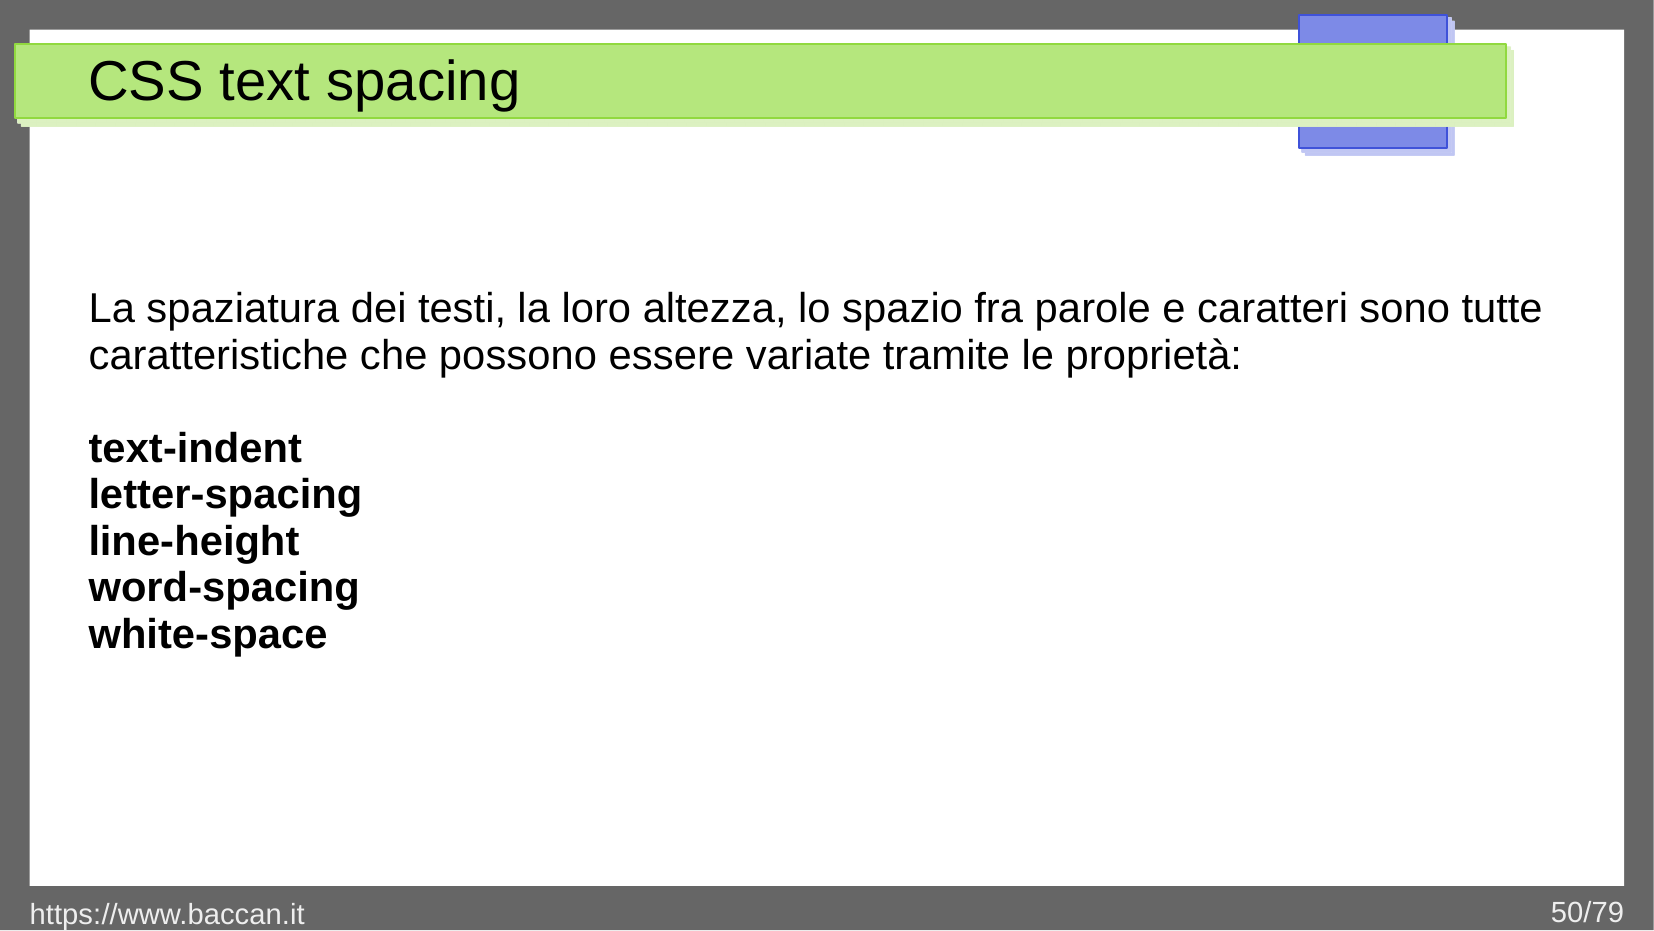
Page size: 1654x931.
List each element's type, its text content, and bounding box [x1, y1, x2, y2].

text_box La spaziatura dei testi, la loro altezza, lo spazio fra parole e caratteri sono tutte caratteristiche che possono essere variate tramite le proprietà: text-indent letter-spacing line-height word-spacing white-space [88, 169, 1565, 820]
title CSS text spacing [88, 44, 1506, 119]
